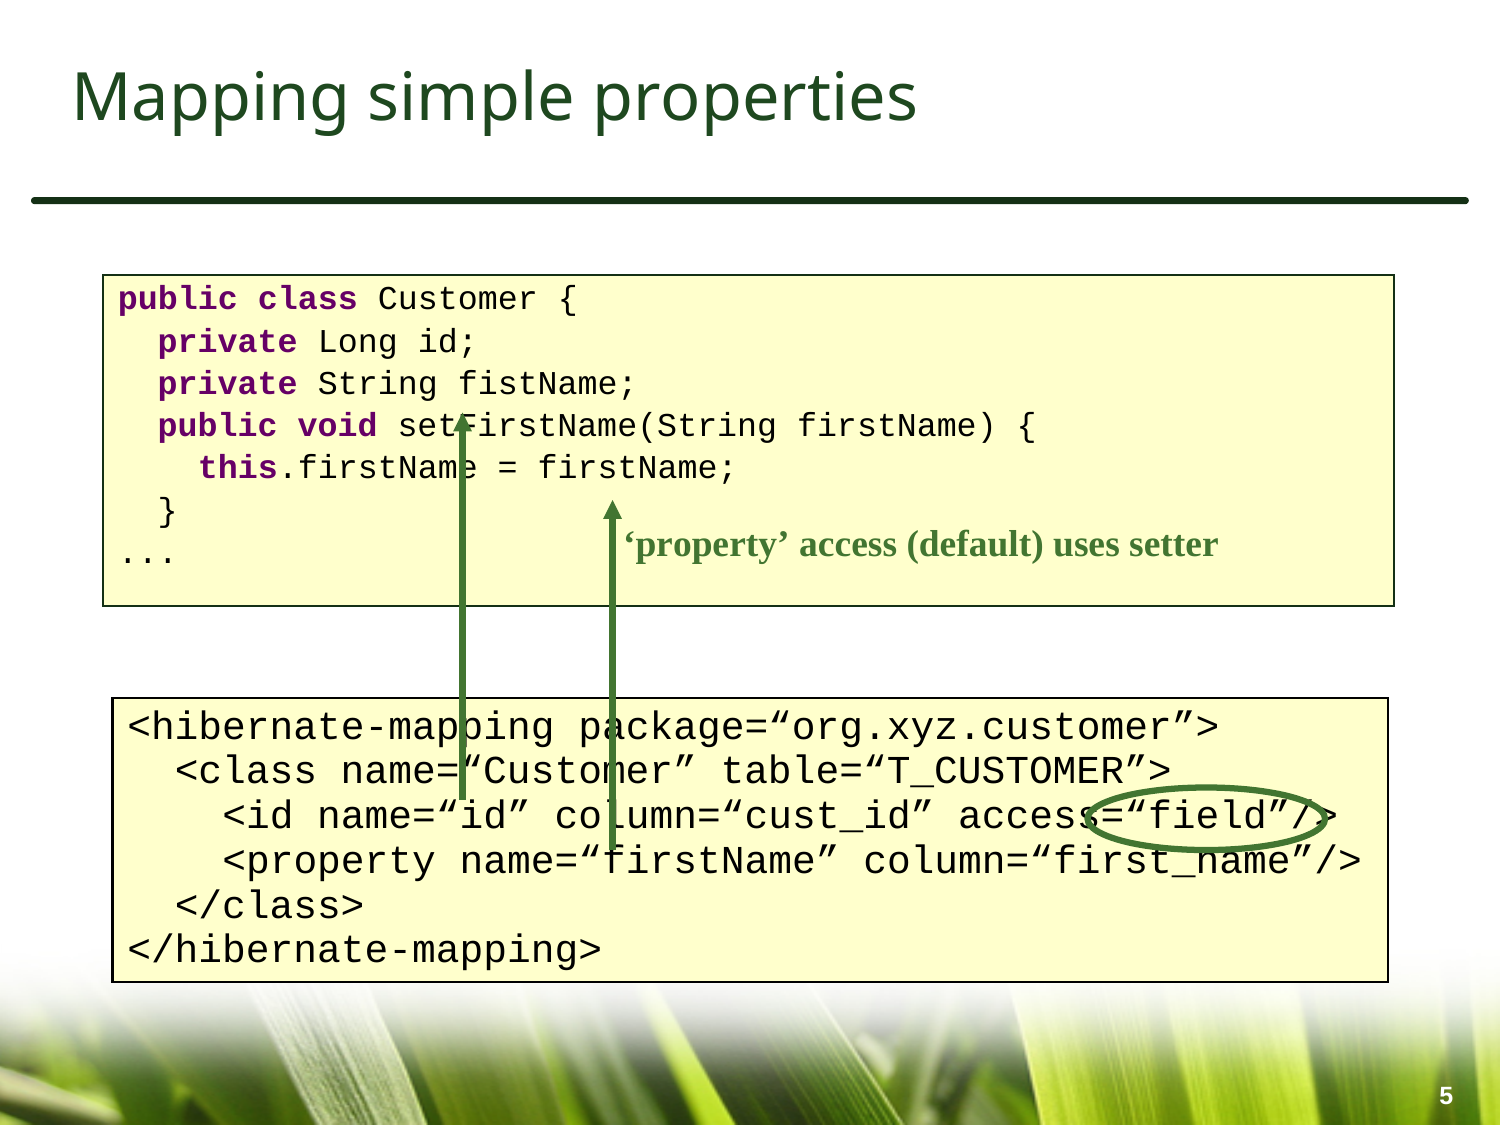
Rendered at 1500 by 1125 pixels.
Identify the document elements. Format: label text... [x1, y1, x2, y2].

picture [0, 944, 1500, 1125]
text_box <hibernate-mapping package=“org.xyz.customer”> <class name=“Customer” table=“T_CUSTOMER”> <id name=“id” column=“cust_id” access=“field”/> <property name=“firstName” column=“first_name”/> </class> </hibernate-mapping> [112, 698, 1388, 983]
text_box ‘property’ access (default) uses setter [616, 515, 1235, 573]
title Mapping simple properties [56, 13, 1089, 176]
list public class Customer { private Long id; private String fistName; public void setFirstName(String firstName) { this.firstName = firstName; } ... [103, 274, 1394, 607]
